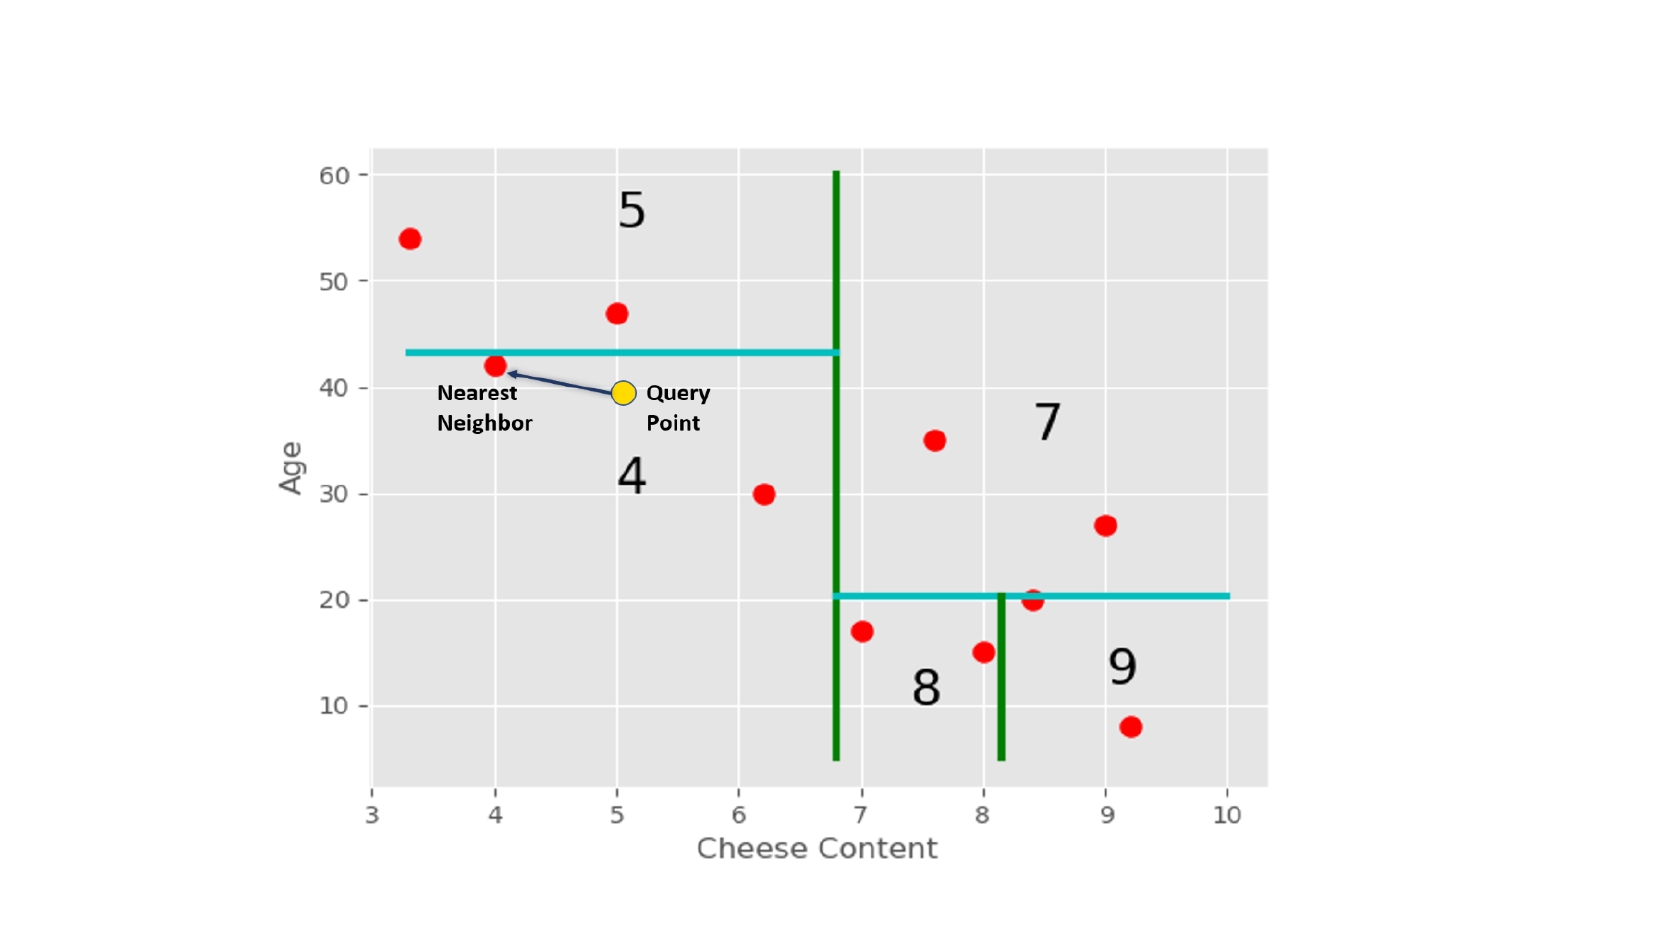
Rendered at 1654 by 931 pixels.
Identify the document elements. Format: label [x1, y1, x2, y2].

picture [271, 118, 1288, 863]
